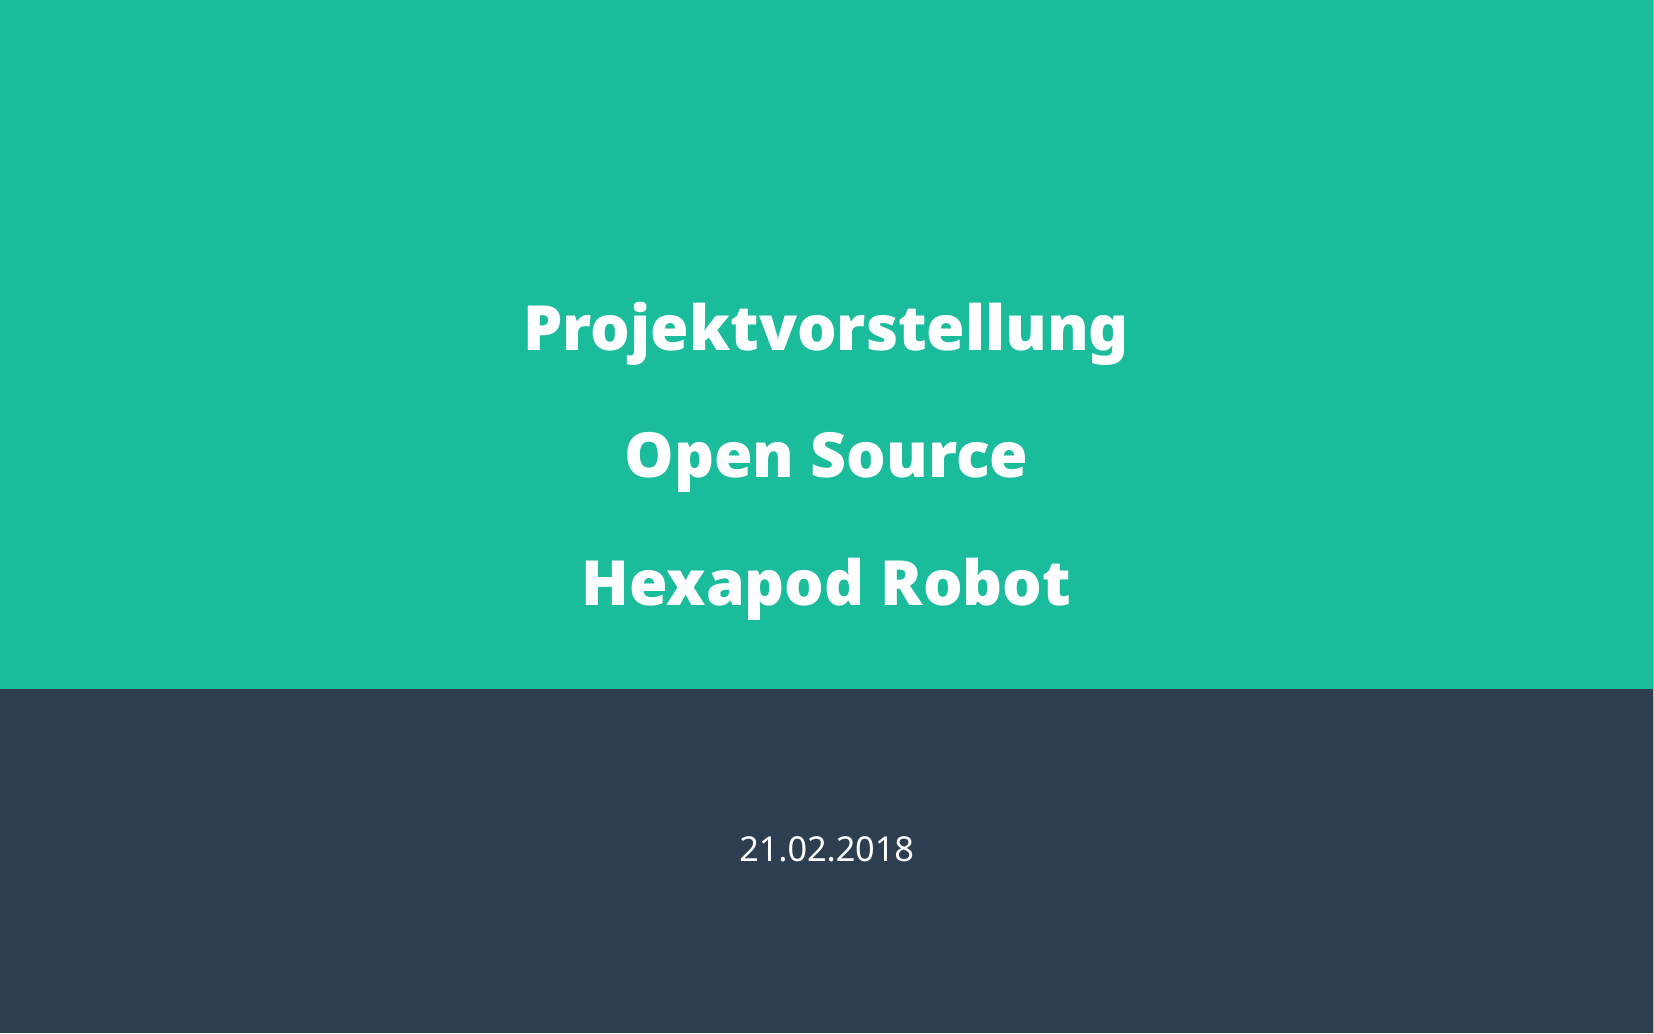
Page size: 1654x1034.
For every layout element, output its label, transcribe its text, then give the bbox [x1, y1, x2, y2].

subtitle 21.02.2018 [58, 713, 1595, 984]
title Projektvorstellung Open Source Hexapod Robot [58, 146, 1595, 713]
